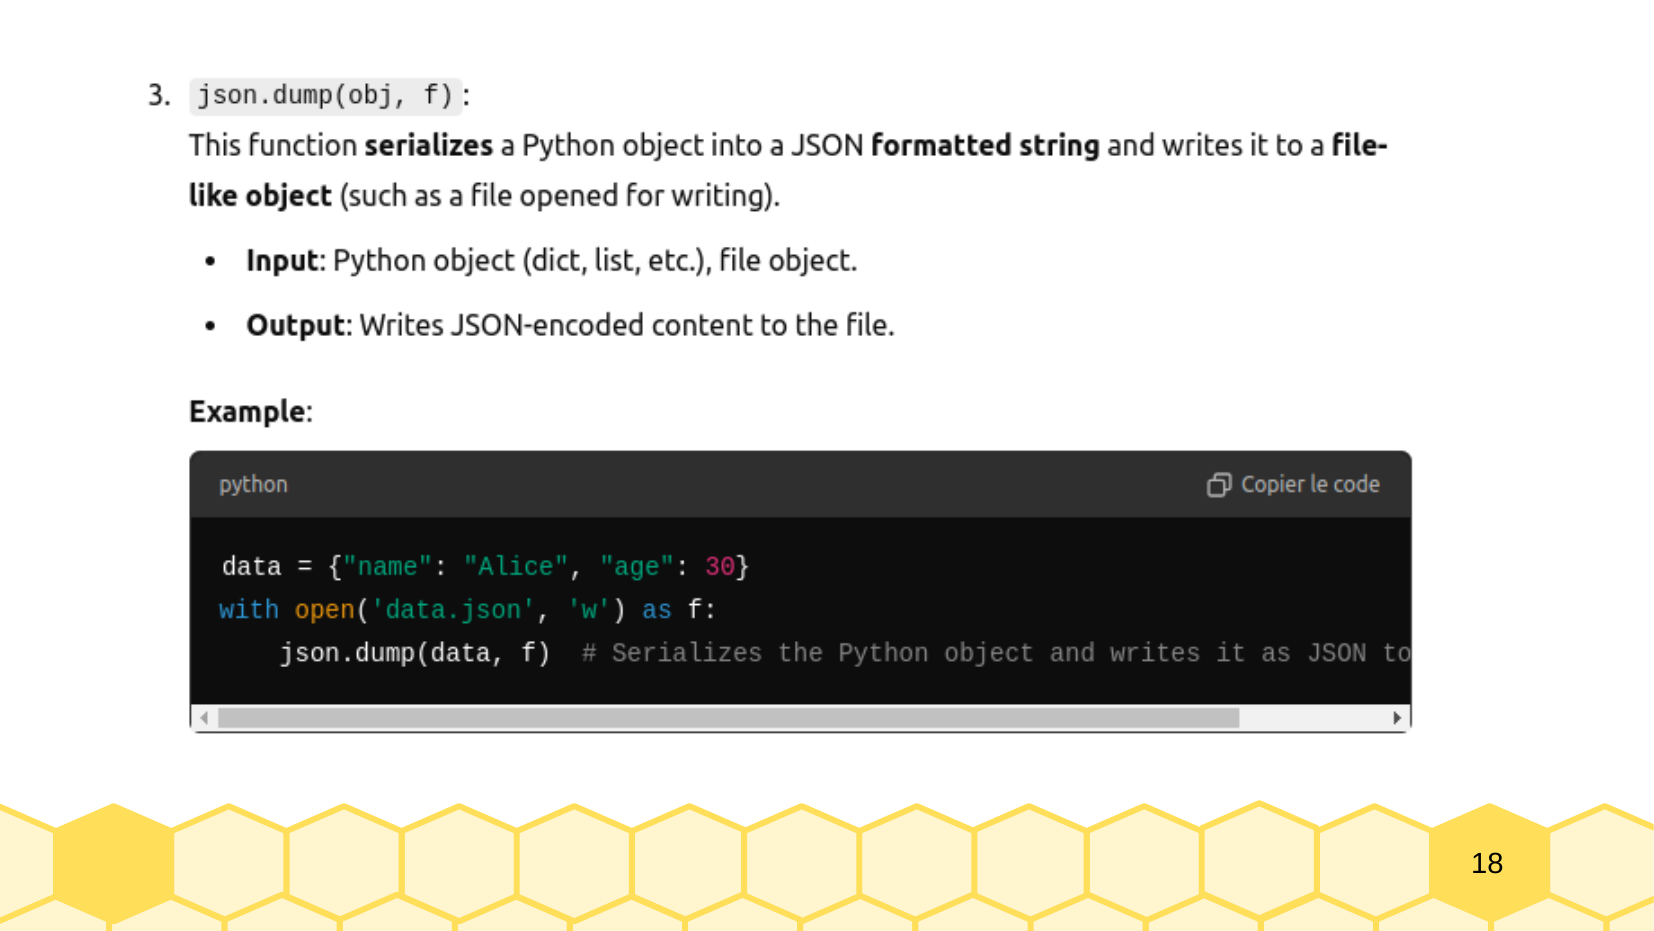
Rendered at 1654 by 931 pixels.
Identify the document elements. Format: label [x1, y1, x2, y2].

picture [82, 57, 1504, 739]
